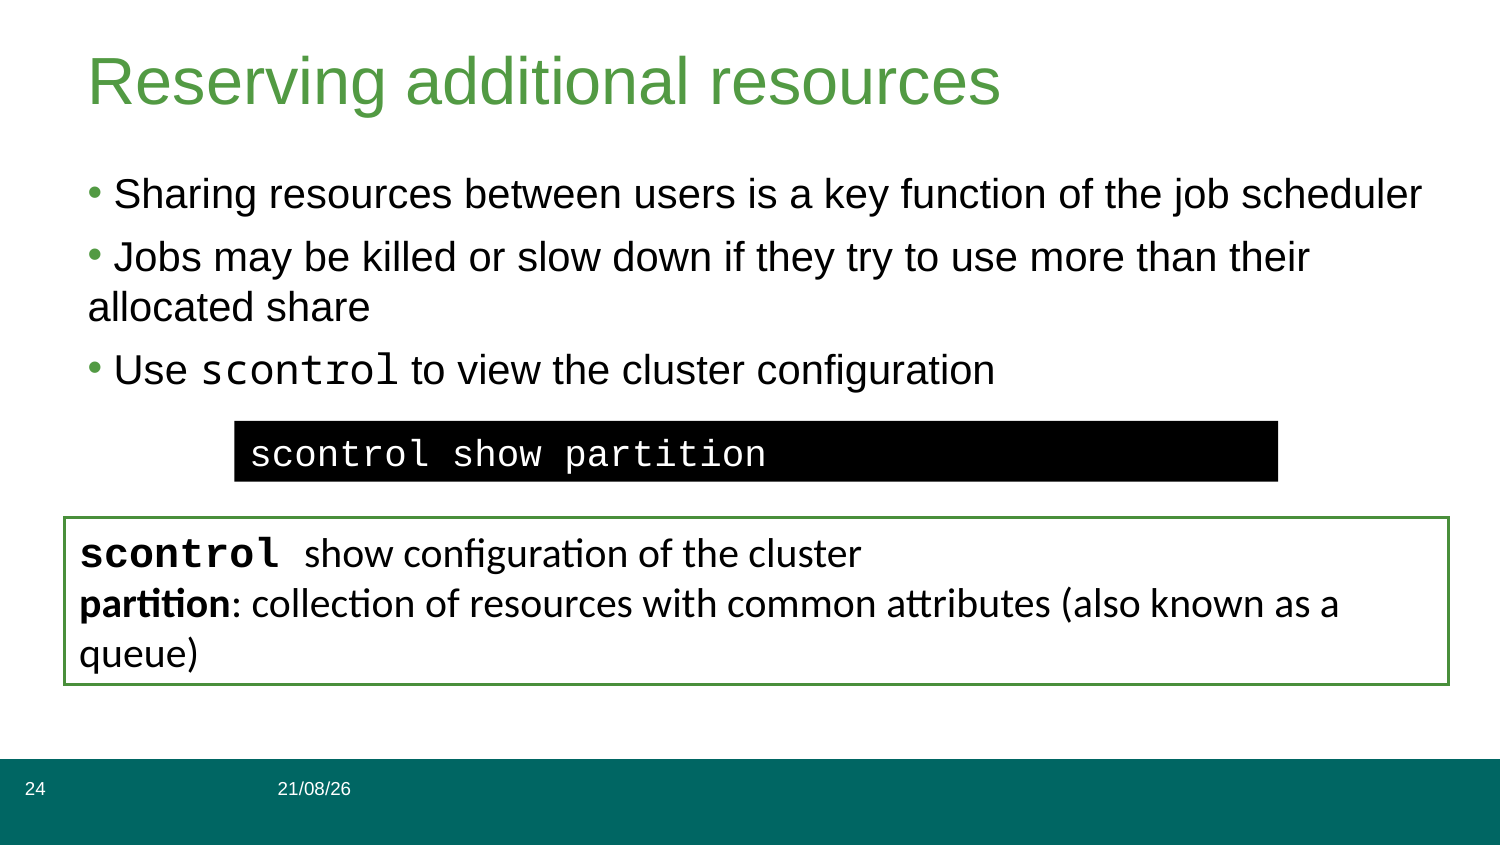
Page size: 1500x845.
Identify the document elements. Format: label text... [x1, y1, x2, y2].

text_box 05/05/18 [277, 776, 553, 799]
text_box scontrol show partition [234, 420, 1279, 482]
text_box <number> [24, 776, 76, 799]
title Reserving additional resources [87, 37, 1426, 132]
text_box scontrol show configuration of the cluster partition: collection of resources with common attributes (also known as a queue) [64, 517, 1449, 685]
list Sharing resources between users is a key function of the job scheduler Jobs may be killed or slow down if they try to use more than their allocated share Use scontrol to view the cluster configuration [87, 167, 1461, 394]
